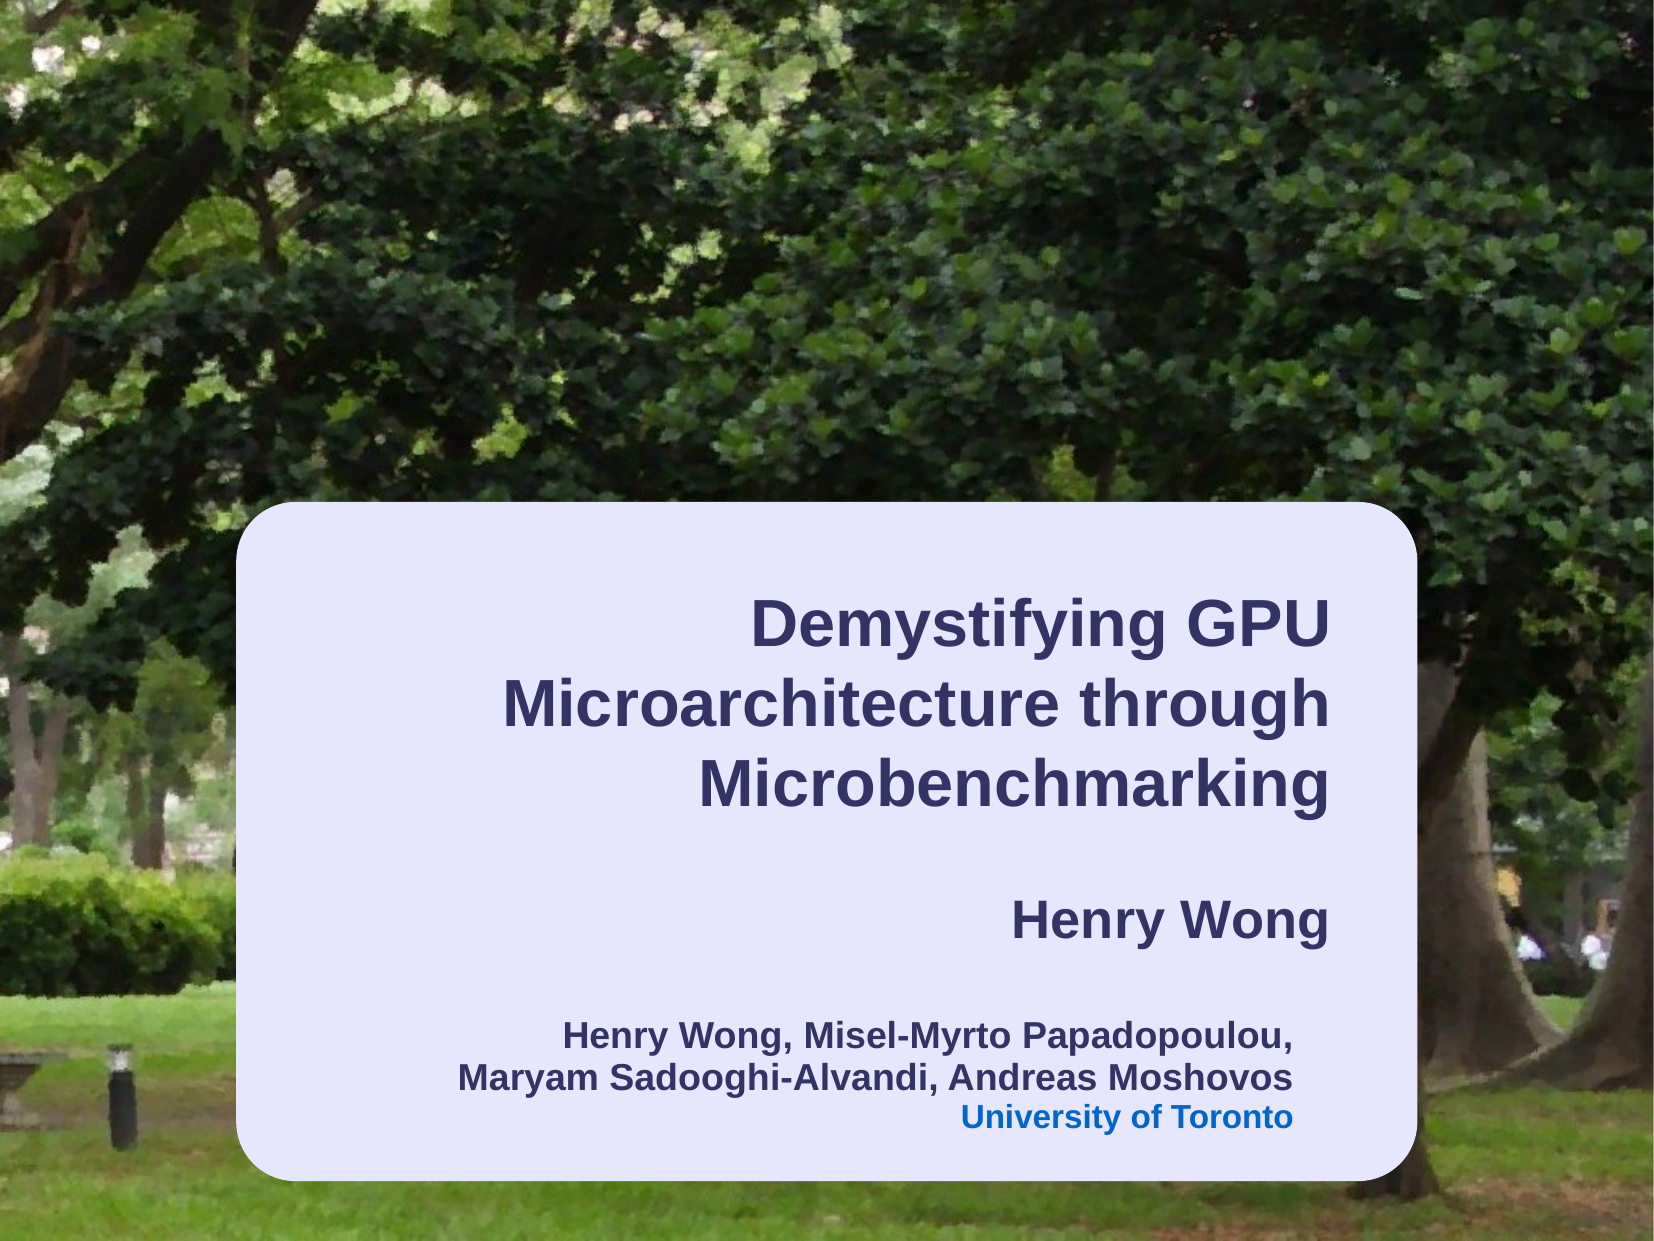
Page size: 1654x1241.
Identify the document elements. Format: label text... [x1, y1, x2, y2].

title Demystifying GPU Microarchitecture through Microbenchmarking Henry Wong [501, 590, 1359, 939]
